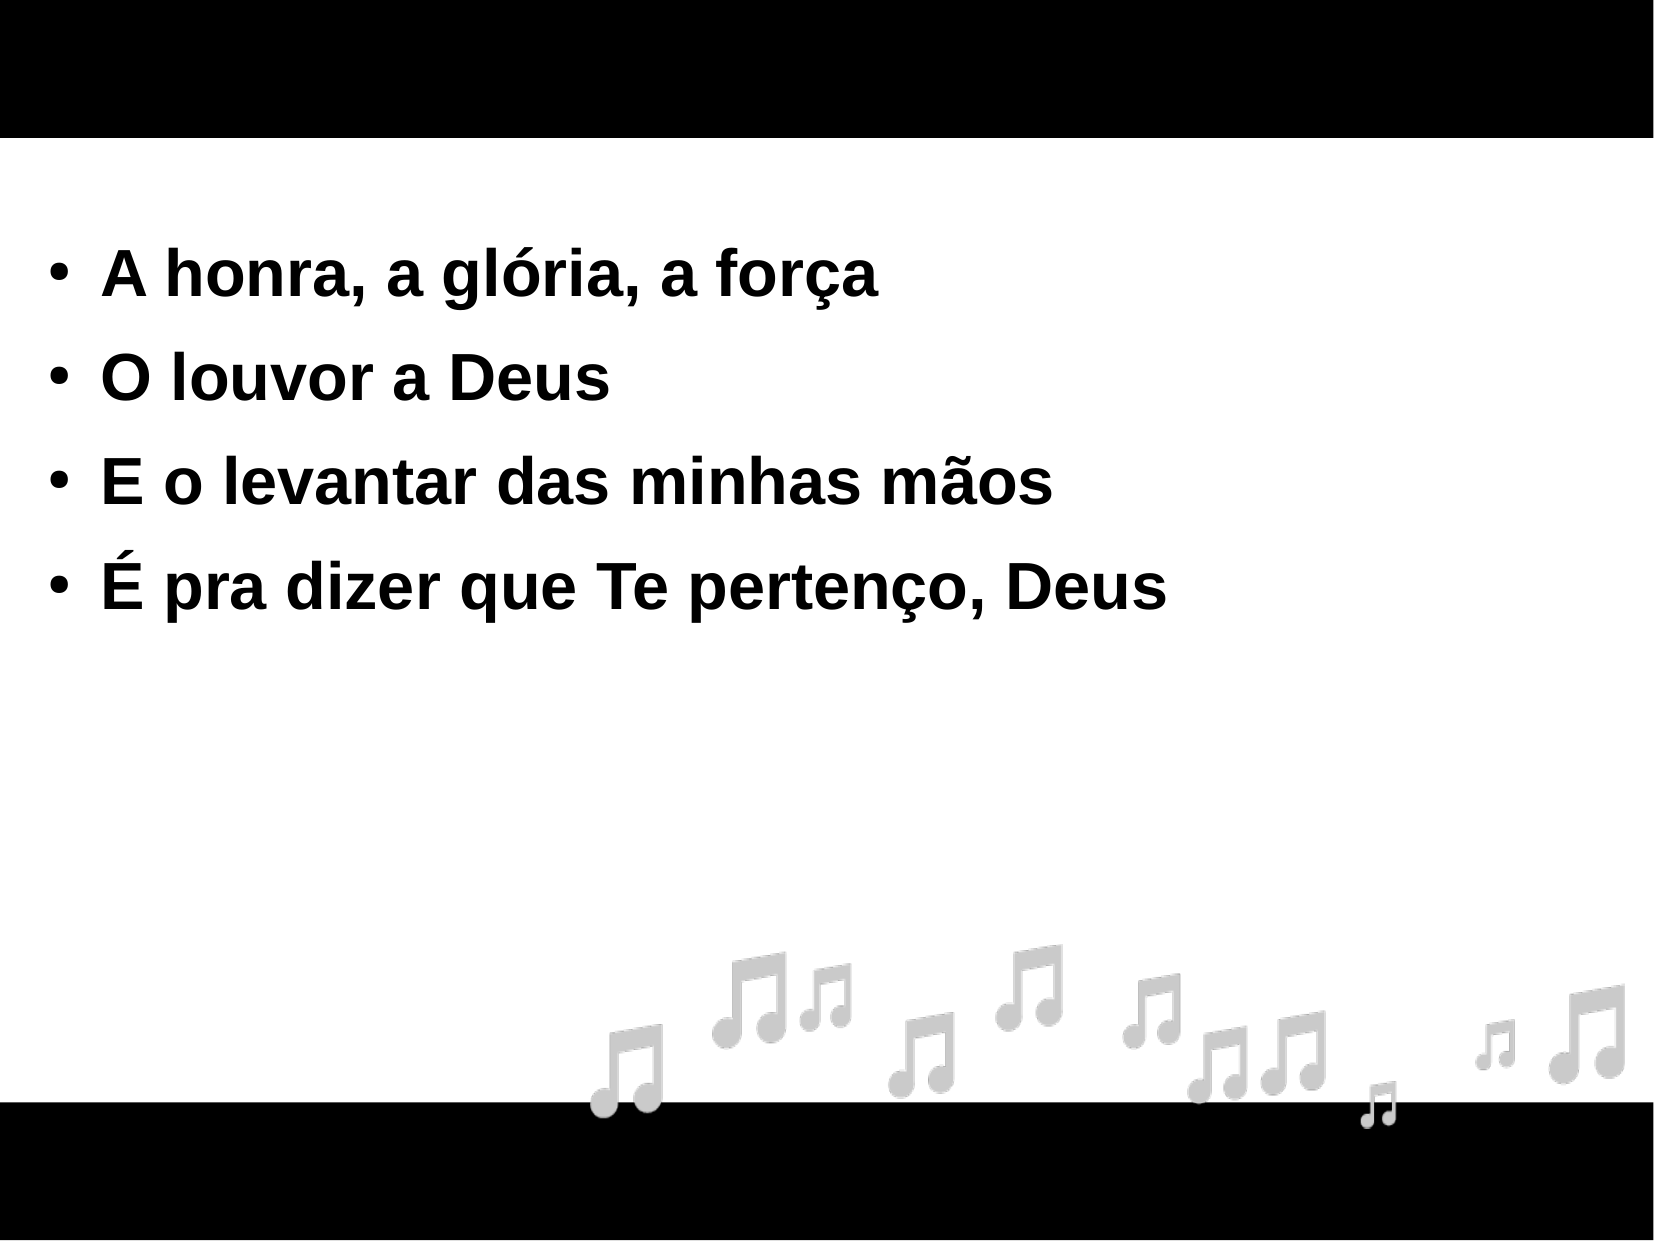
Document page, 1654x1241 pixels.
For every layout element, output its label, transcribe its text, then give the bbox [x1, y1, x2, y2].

list A honra, a glória, a força O louvor a Deus E o levantar das minhas mãos É pra dizer que Te pertenço, Deus [29, 236, 1565, 1024]
